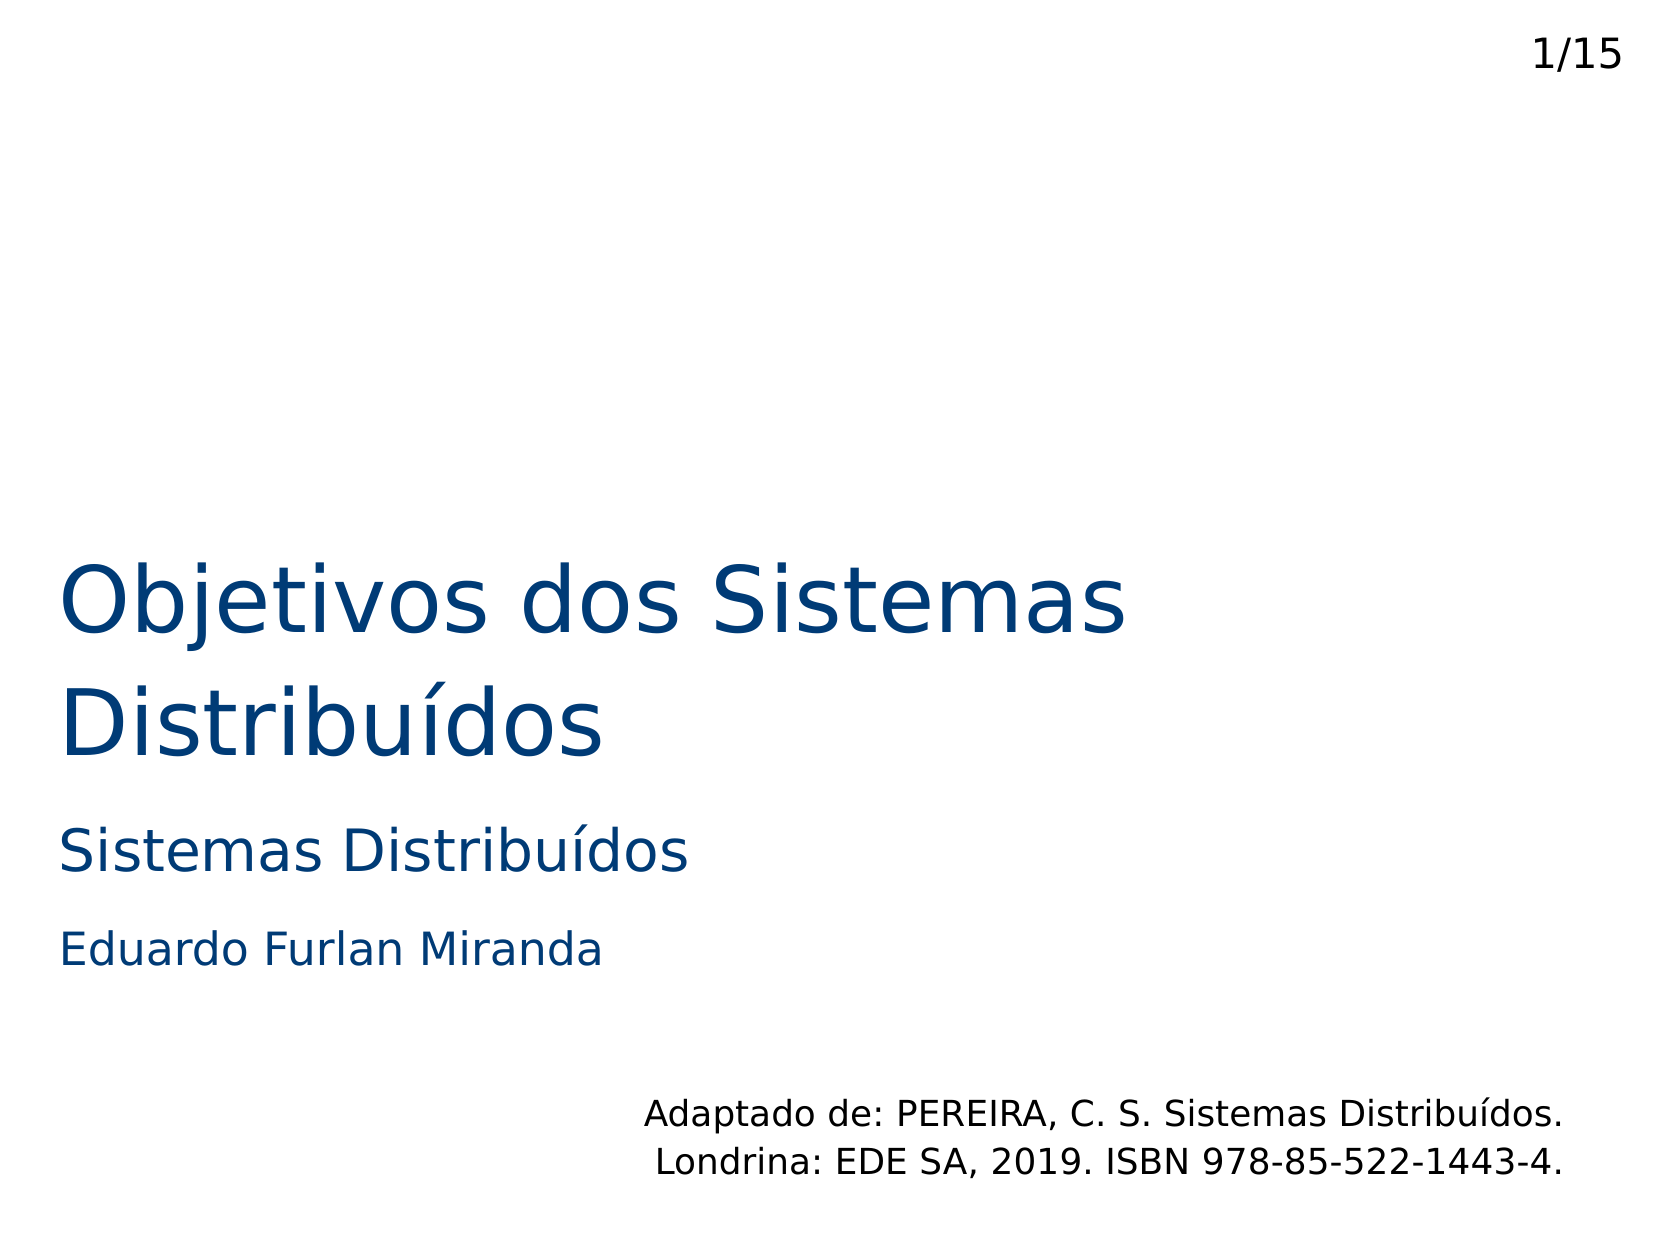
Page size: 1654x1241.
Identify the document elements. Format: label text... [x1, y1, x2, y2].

list Adaptado de: PEREIRA, C. S. Sistemas Distribuídos. Londrina: EDE SA, 2019. ISBN 978-85-522-1443-4. [620, 1086, 1565, 1211]
list Objetivos dos Sistemas Distribuídos Sistemas Distribuídos Eduardo Furlan Miranda [59, 531, 1625, 1211]
